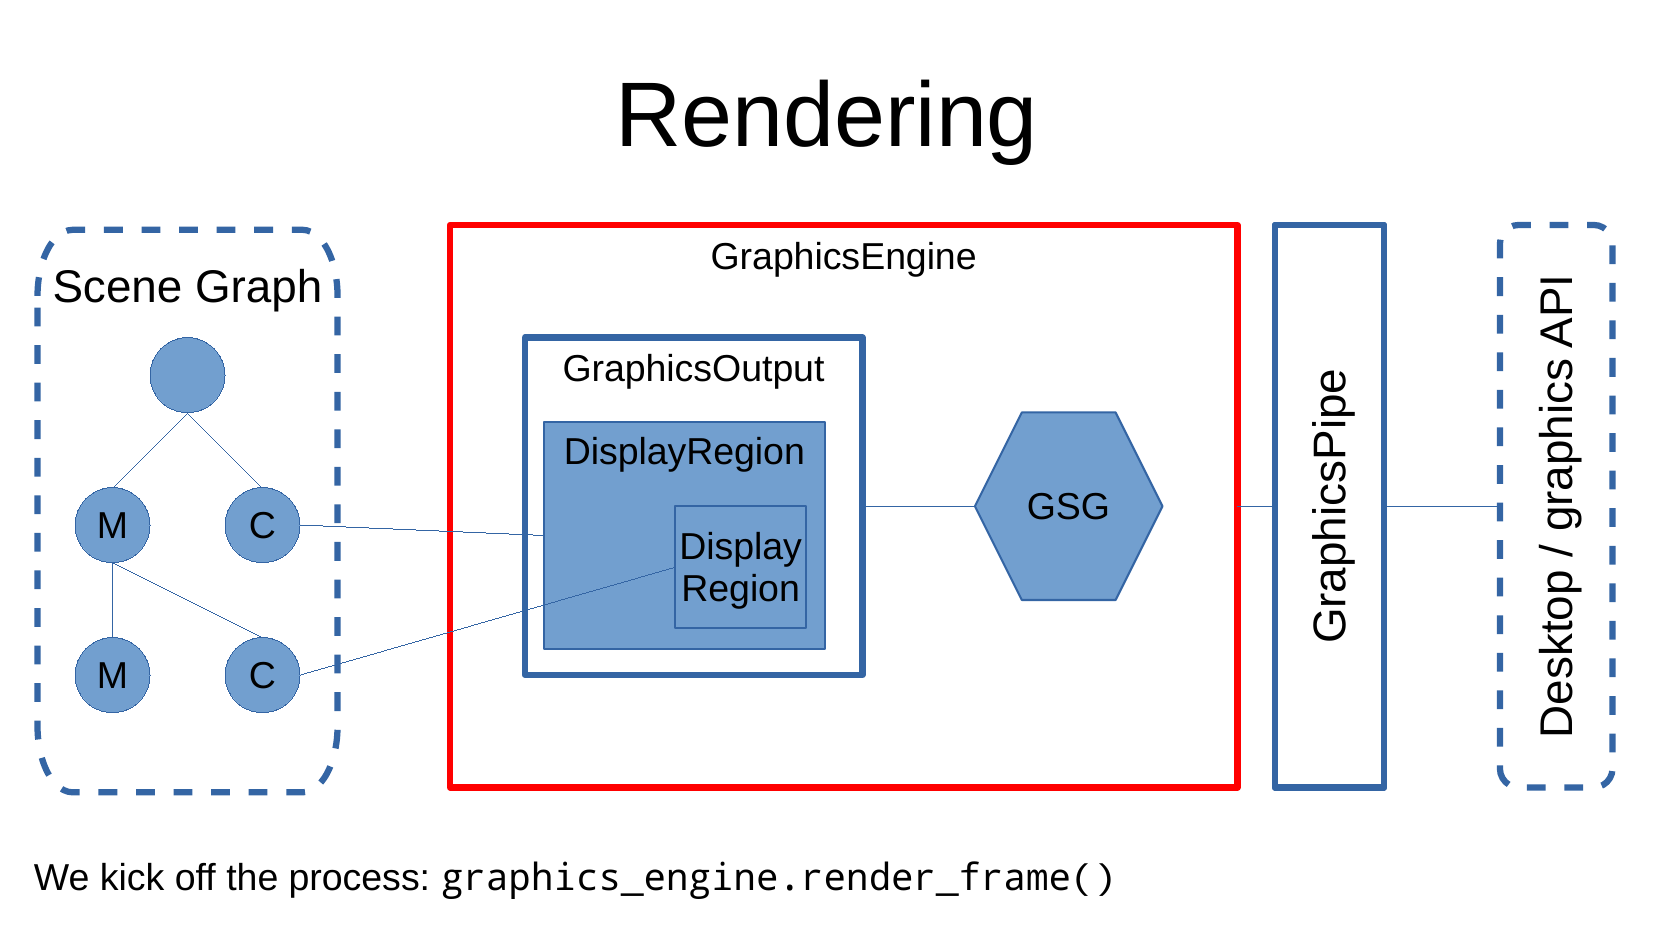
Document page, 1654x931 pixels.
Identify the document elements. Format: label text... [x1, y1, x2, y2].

text_box We kick off the process: graphics_engine.render_frame() [33, 787, 1618, 901]
text_box [150, 337, 226, 413]
text_box GSG [975, 412, 1163, 601]
text_box M [75, 487, 151, 563]
title Rendering [82, 37, 1571, 193]
text_box GraphicsOutput [524, 337, 863, 675]
text_box DisplayRegion [543, 421, 826, 650]
text_box Display Region [675, 506, 807, 629]
text_box C [225, 637, 301, 713]
text_box C [225, 487, 301, 563]
text_box Desktop / graphics API [1499, 224, 1613, 787]
text_box GraphicsEngine [449, 224, 1238, 787]
text_box Scene Graph [37, 229, 338, 787]
text_box M [75, 637, 151, 713]
text_box GraphicsPipe [1275, 225, 1384, 787]
